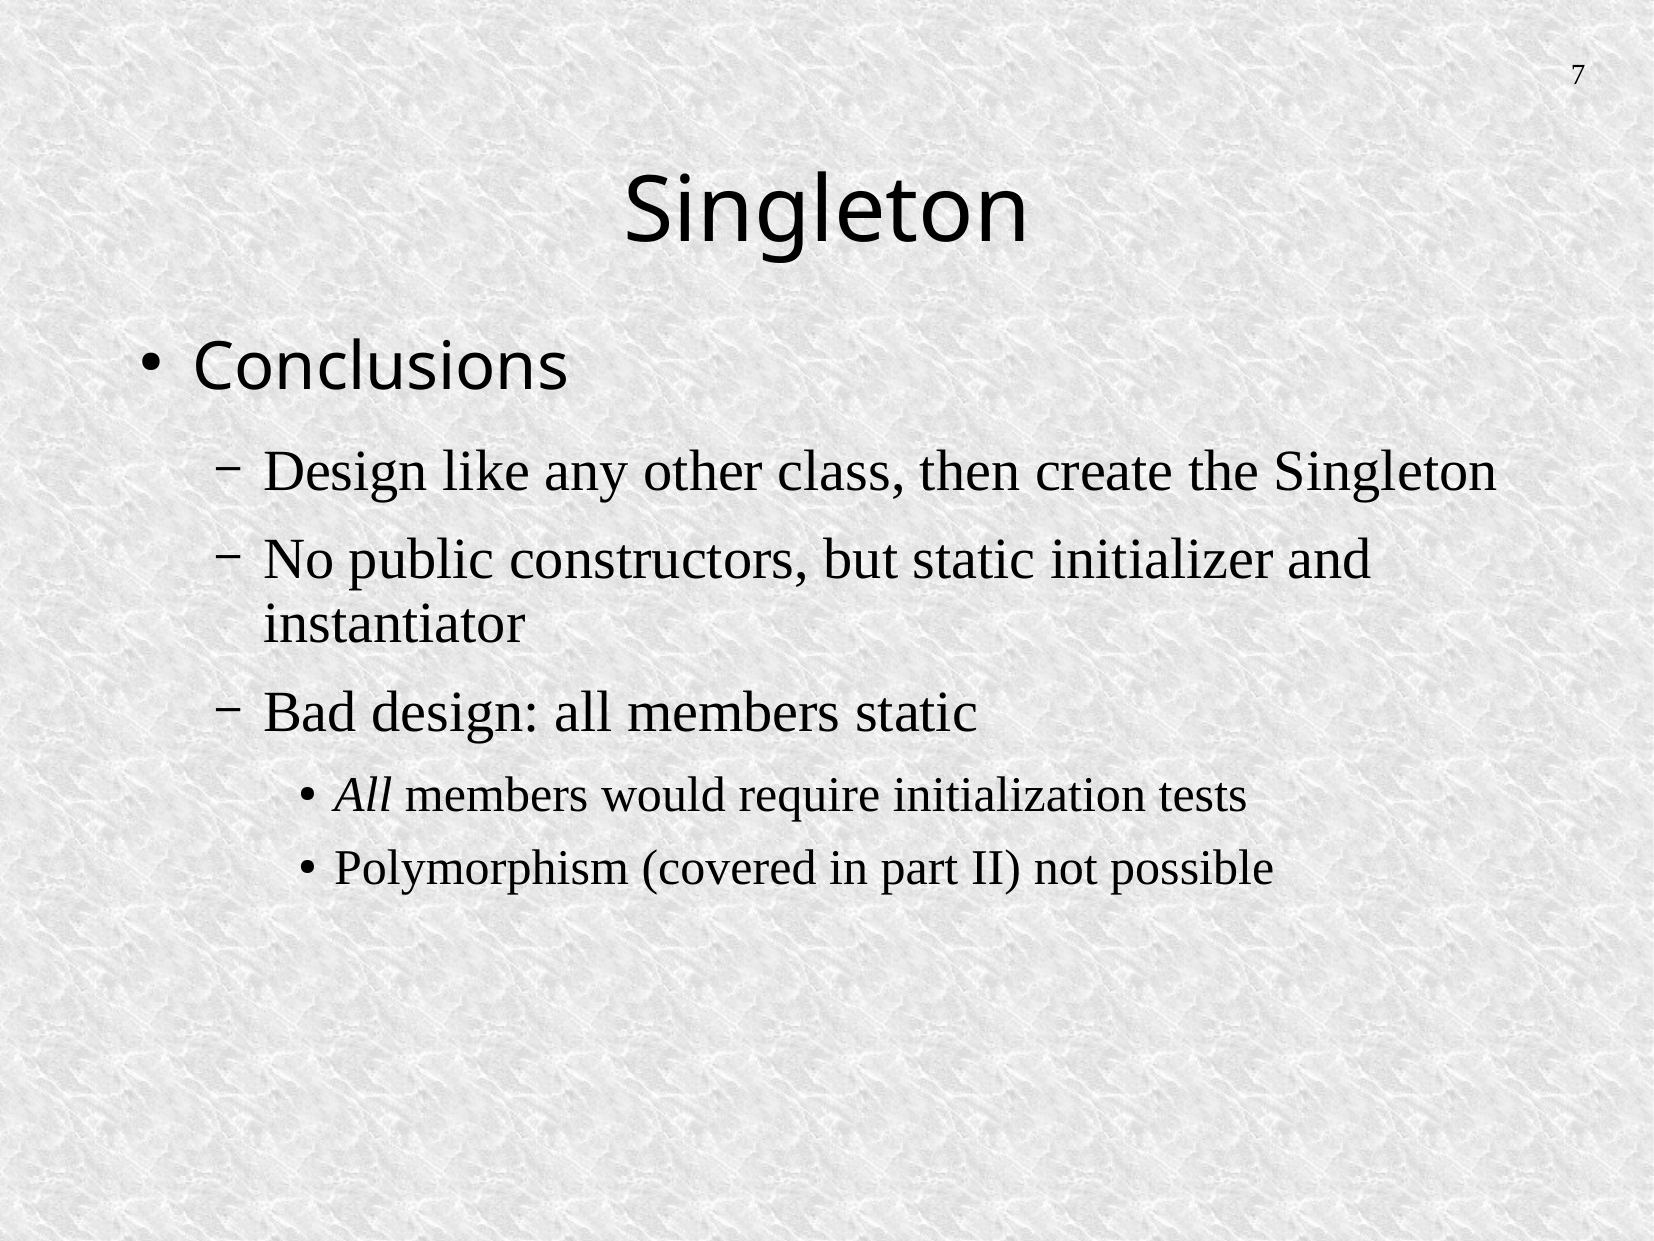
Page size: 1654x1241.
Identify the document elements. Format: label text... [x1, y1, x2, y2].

picture [0, 0, 1654, 1241]
title Singleton [121, 102, 1534, 310]
list Conclusions Design like any other class, then create the Singleton No public constructors, but static initializer and instantiator Bad design: all members static All members would require initialization tests Polymorphism (covered in part II) not possible [121, 317, 1534, 1100]
